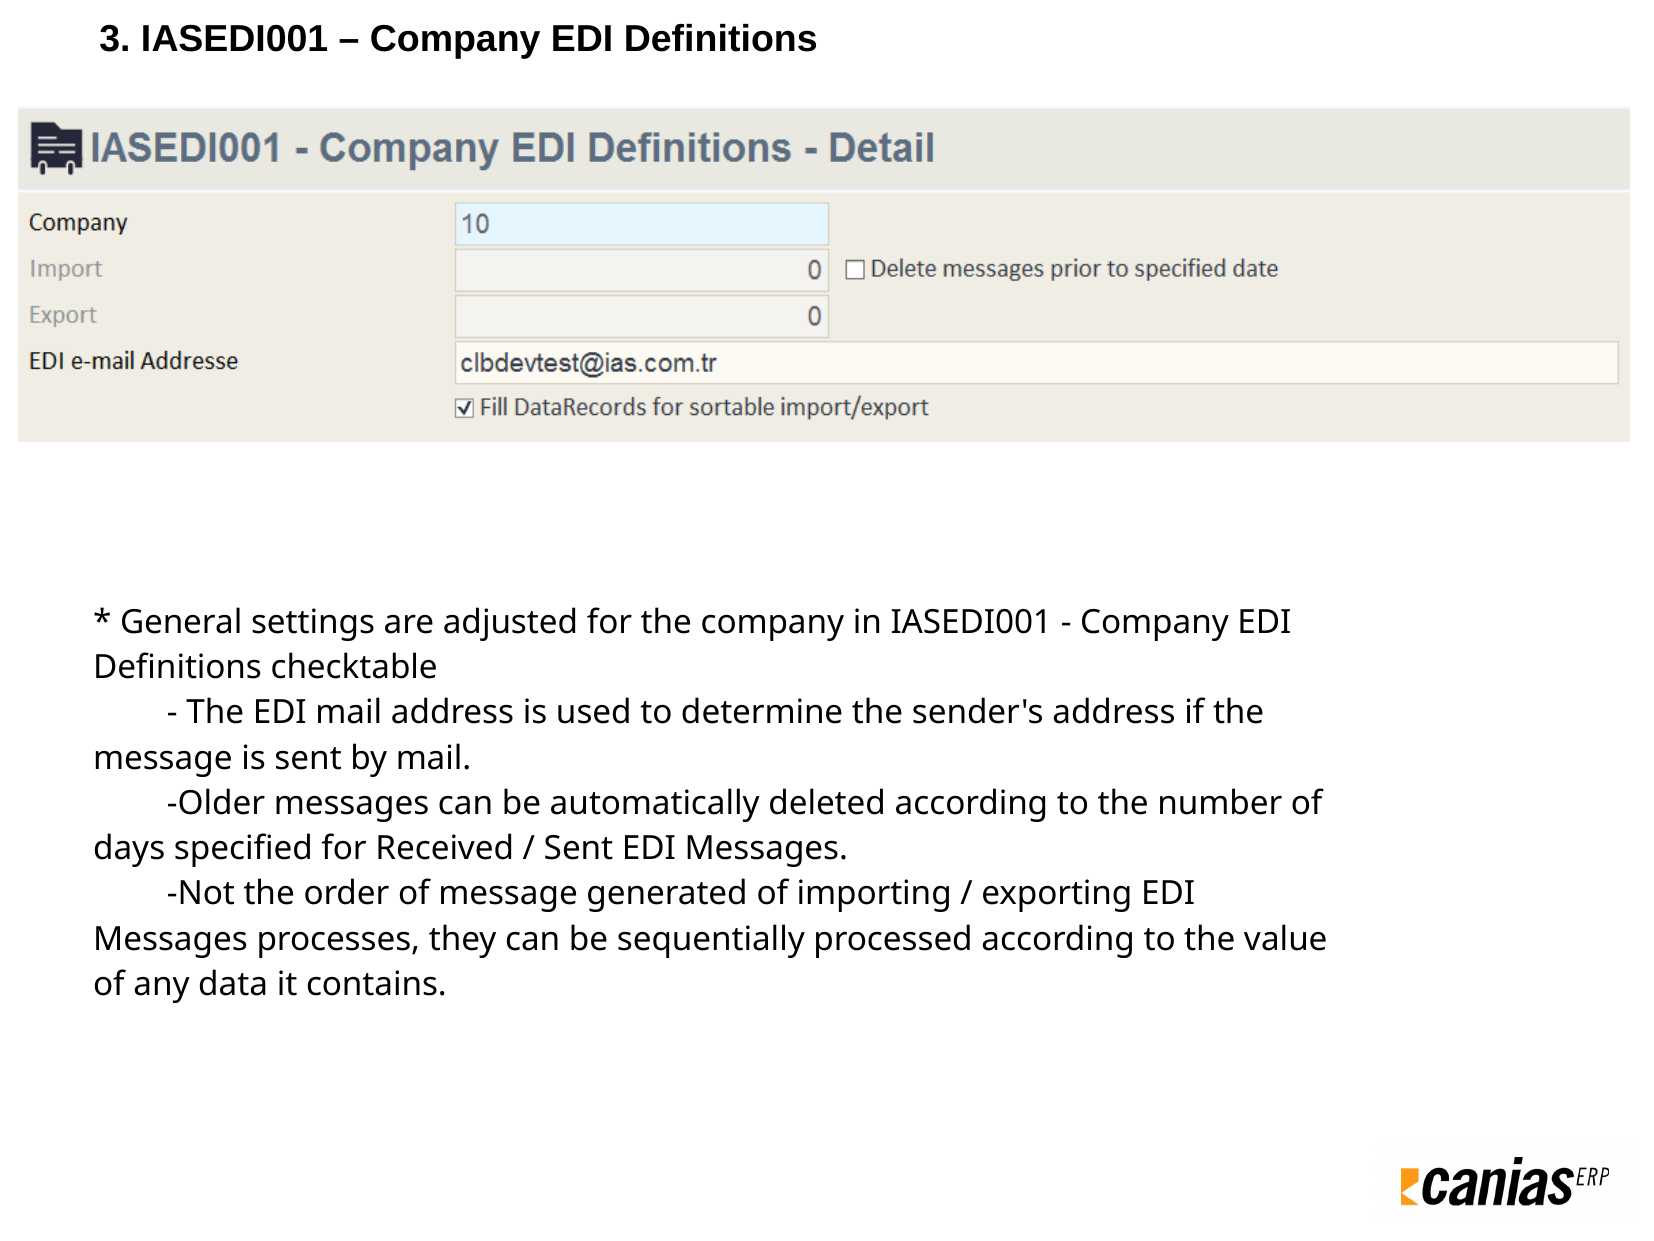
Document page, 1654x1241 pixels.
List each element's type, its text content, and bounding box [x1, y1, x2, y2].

text_box * General settings are adjusted for the company in IASEDI001 - Company EDI Definitions checktable - The EDI mail address is used to determine the sender's address if the message is sent by mail. -Older messages can be automatically deleted according to the number of days specified for Received / Sent EDI Messages. -Not the order of message generated of importing / exporting EDI Messages processes, they can be sequentially processed according to the value of any data it contains. [78, 590, 1371, 986]
picture [1375, 1139, 1635, 1223]
picture [18, 106, 1630, 442]
text_box 3. IASEDI001 – Company EDI Definitions [10, 6, 1624, 65]
